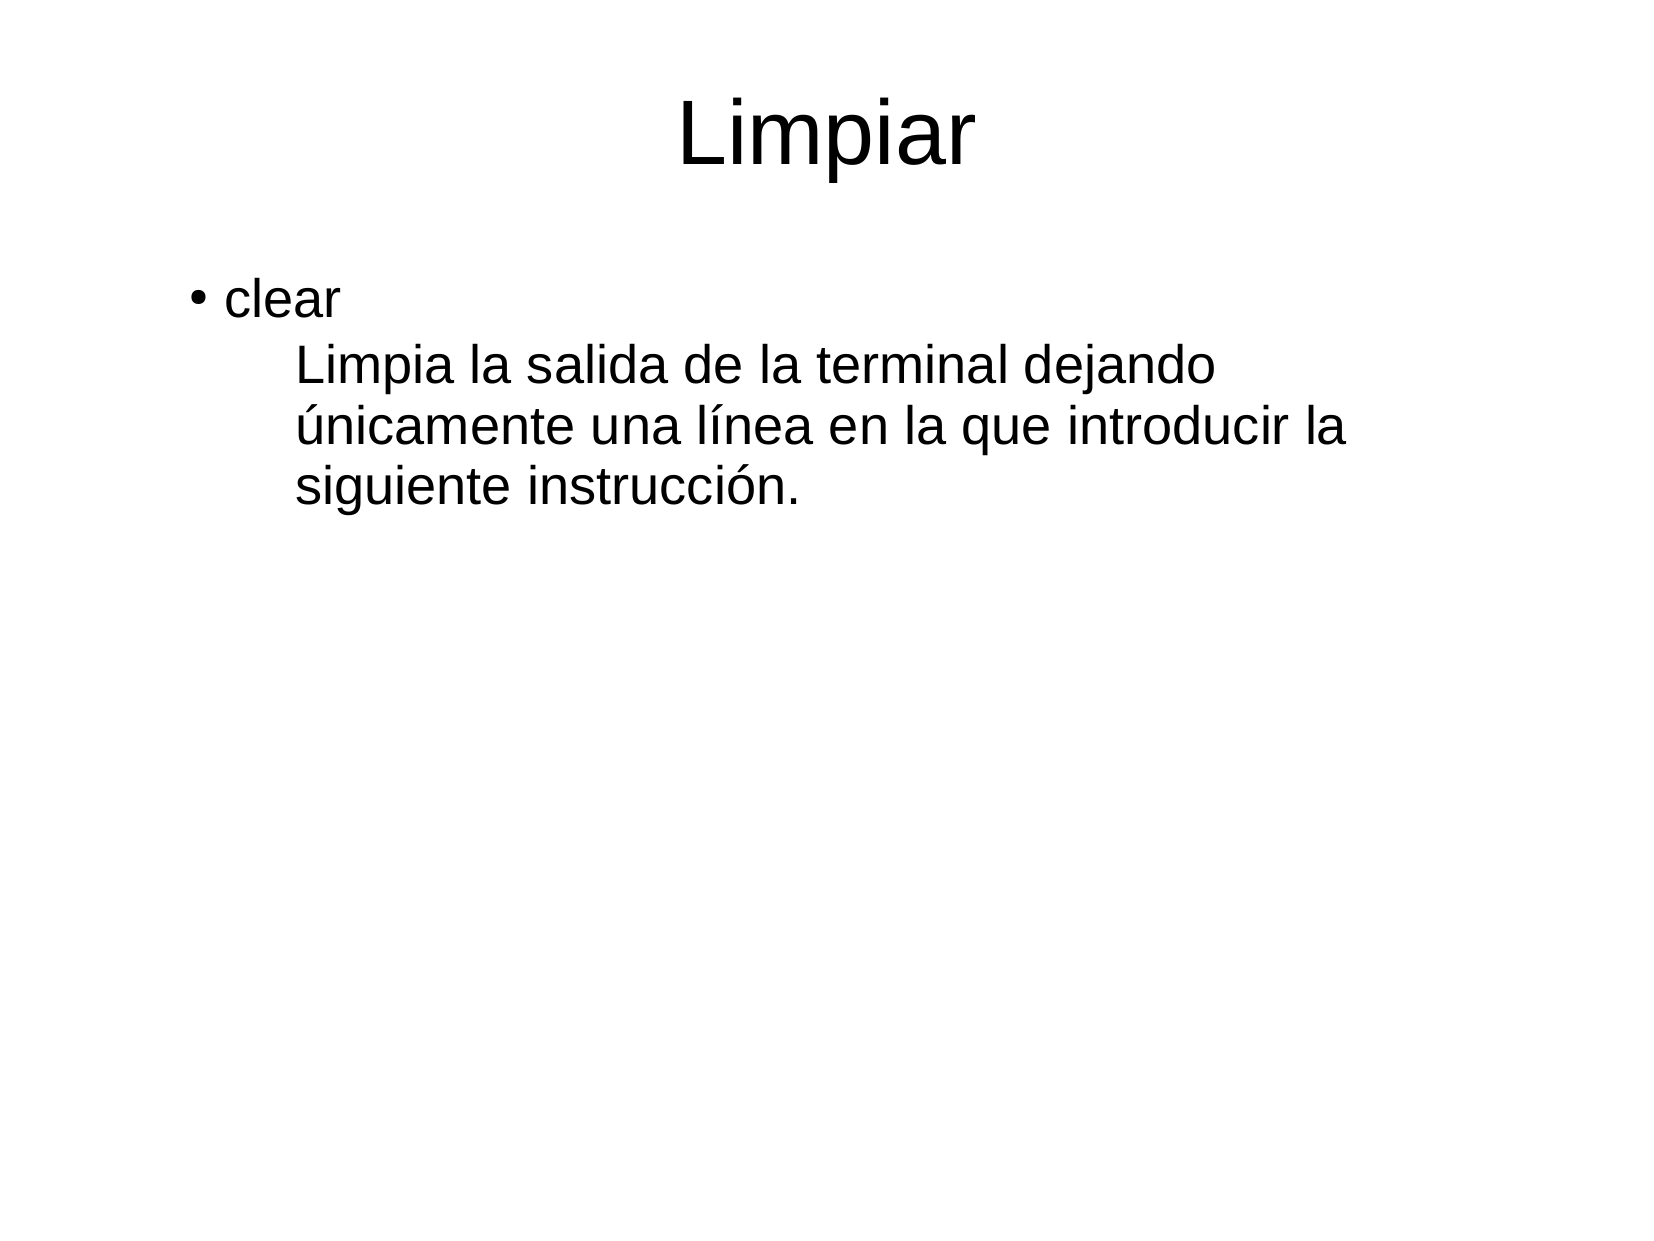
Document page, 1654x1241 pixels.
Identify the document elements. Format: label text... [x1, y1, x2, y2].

text_box clear Limpia la salida de la terminal dejando únicamente una línea en la que introducir la siguiente instrucción. [153, 268, 1465, 1158]
title Limpiar [82, 29, 1571, 237]
